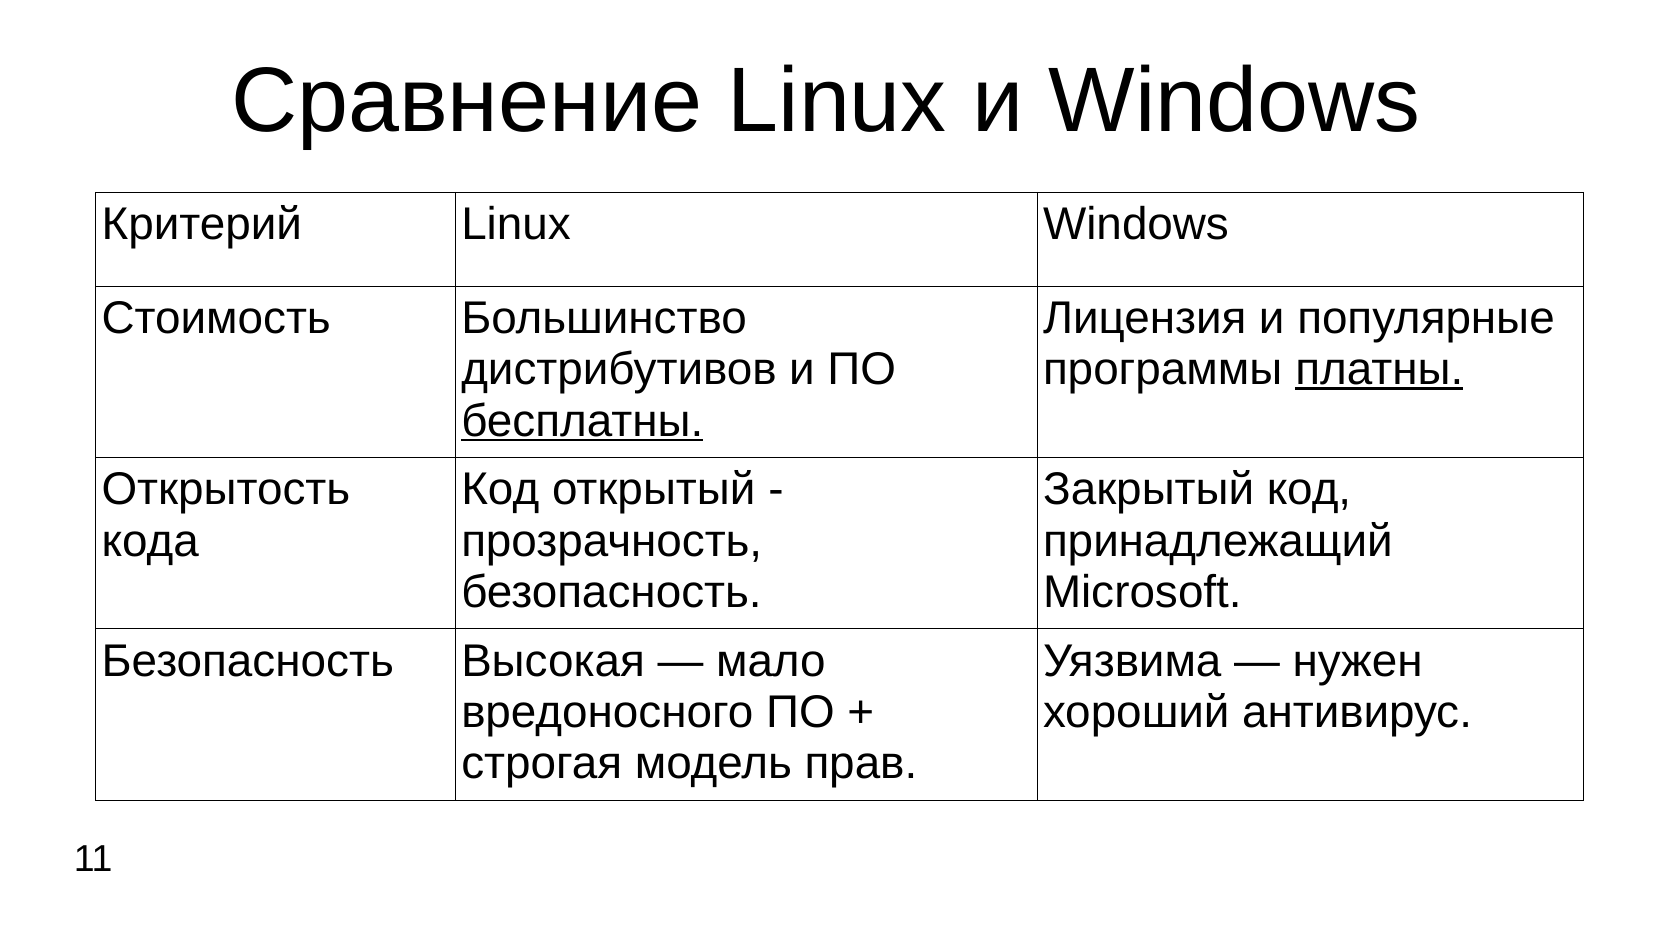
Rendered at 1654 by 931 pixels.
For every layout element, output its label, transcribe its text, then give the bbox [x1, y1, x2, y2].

table_cell Лицензия и популярные программы платны. [1038, 287, 1583, 457]
table_cell Безопасность [96, 629, 455, 800]
text_box <номер> [59, 830, 621, 901]
table_cell Уязвима — нужен хороший антивирус. [1038, 629, 1583, 800]
table_header Linux [456, 193, 1037, 286]
table_cell Высокая — мало вредоносного ПО + строгая модель прав. [456, 629, 1037, 800]
title Сравнение Linux и Windows [82, 21, 1571, 178]
table_cell Код открытый - прозрачность, безопасность. [456, 458, 1037, 628]
table_cell Закрытый код, принадлежащий Microsoft. [1038, 458, 1583, 628]
table_cell Большинство дистрибутивов и ПО бесплатны. [456, 287, 1037, 457]
table_header Критерий [96, 193, 455, 286]
table_cell Стоимость [96, 287, 455, 457]
table_header Windows [1038, 193, 1583, 286]
table_cell Открытость кода [96, 458, 455, 628]
